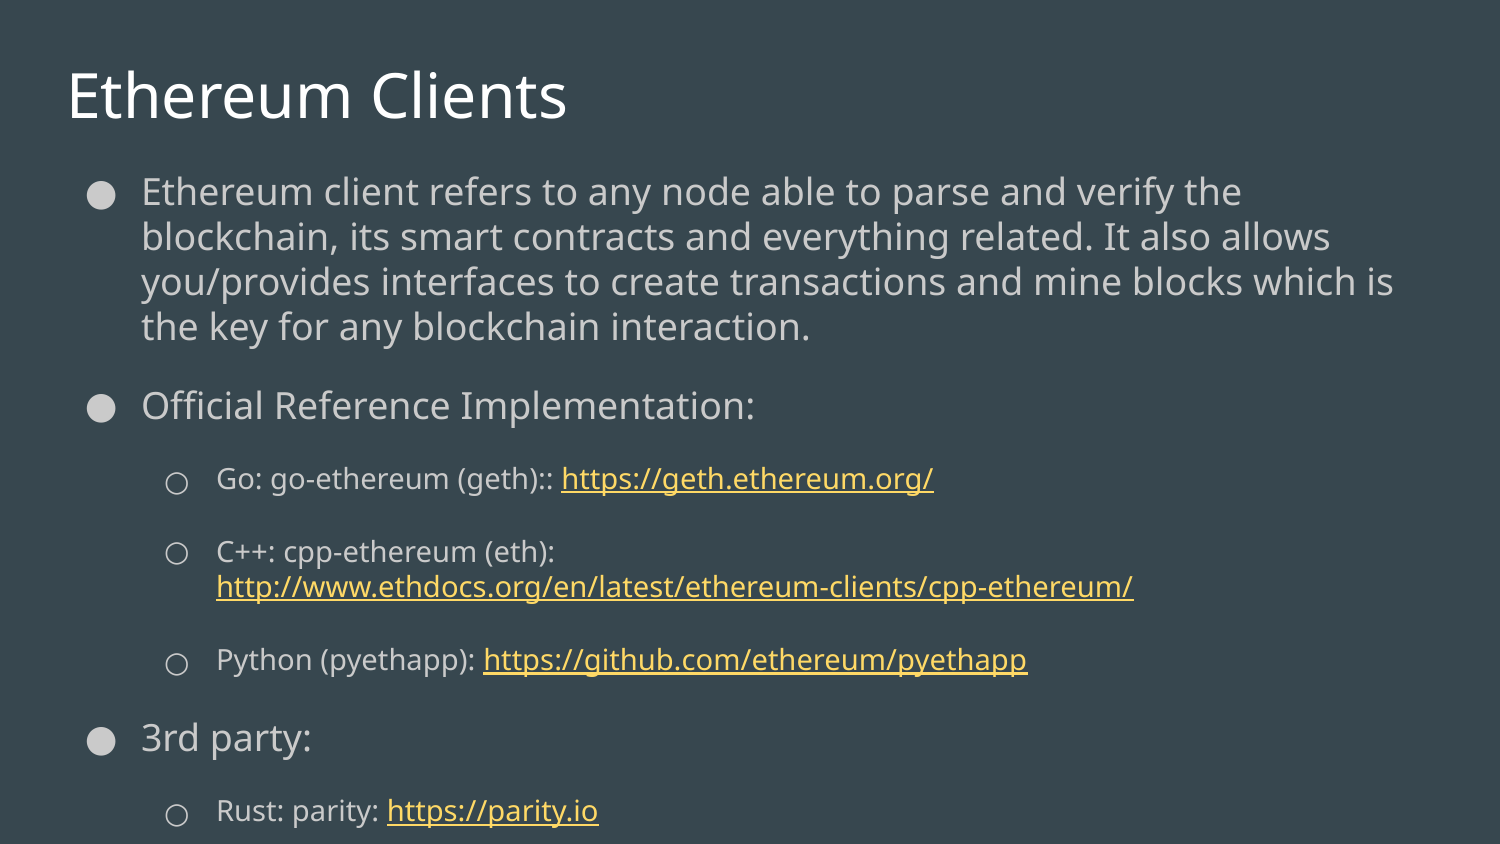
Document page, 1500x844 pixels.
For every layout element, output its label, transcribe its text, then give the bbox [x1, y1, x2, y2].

title Ethereum Clients [51, 40, 1449, 135]
list Ethereum client refers to any node able to parse and verify the blockchain, its smart contracts and everything related. It also allows you/provides interfaces to create transactions and mine blocks which is the key for any blockchain interaction. Official Reference Implementation: Go: go-ethereum (geth):: https://geth.ethereum.org/ C++: cpp-ethereum (eth): http://www.ethdocs.org/en/latest/ethereum-clients/cpp-ethereum/ Python (pyethapp): https://github.com/ethereum/pyethapp 3rd party: Rust: parity: https://parity.io Java: https://github.com/ethereum/ethereumj JS: https://github.com/ethereumjs/ethereumjs-vm Ruby: https://github.com/janx/ruby-ethereum [51, 153, 1449, 714]
